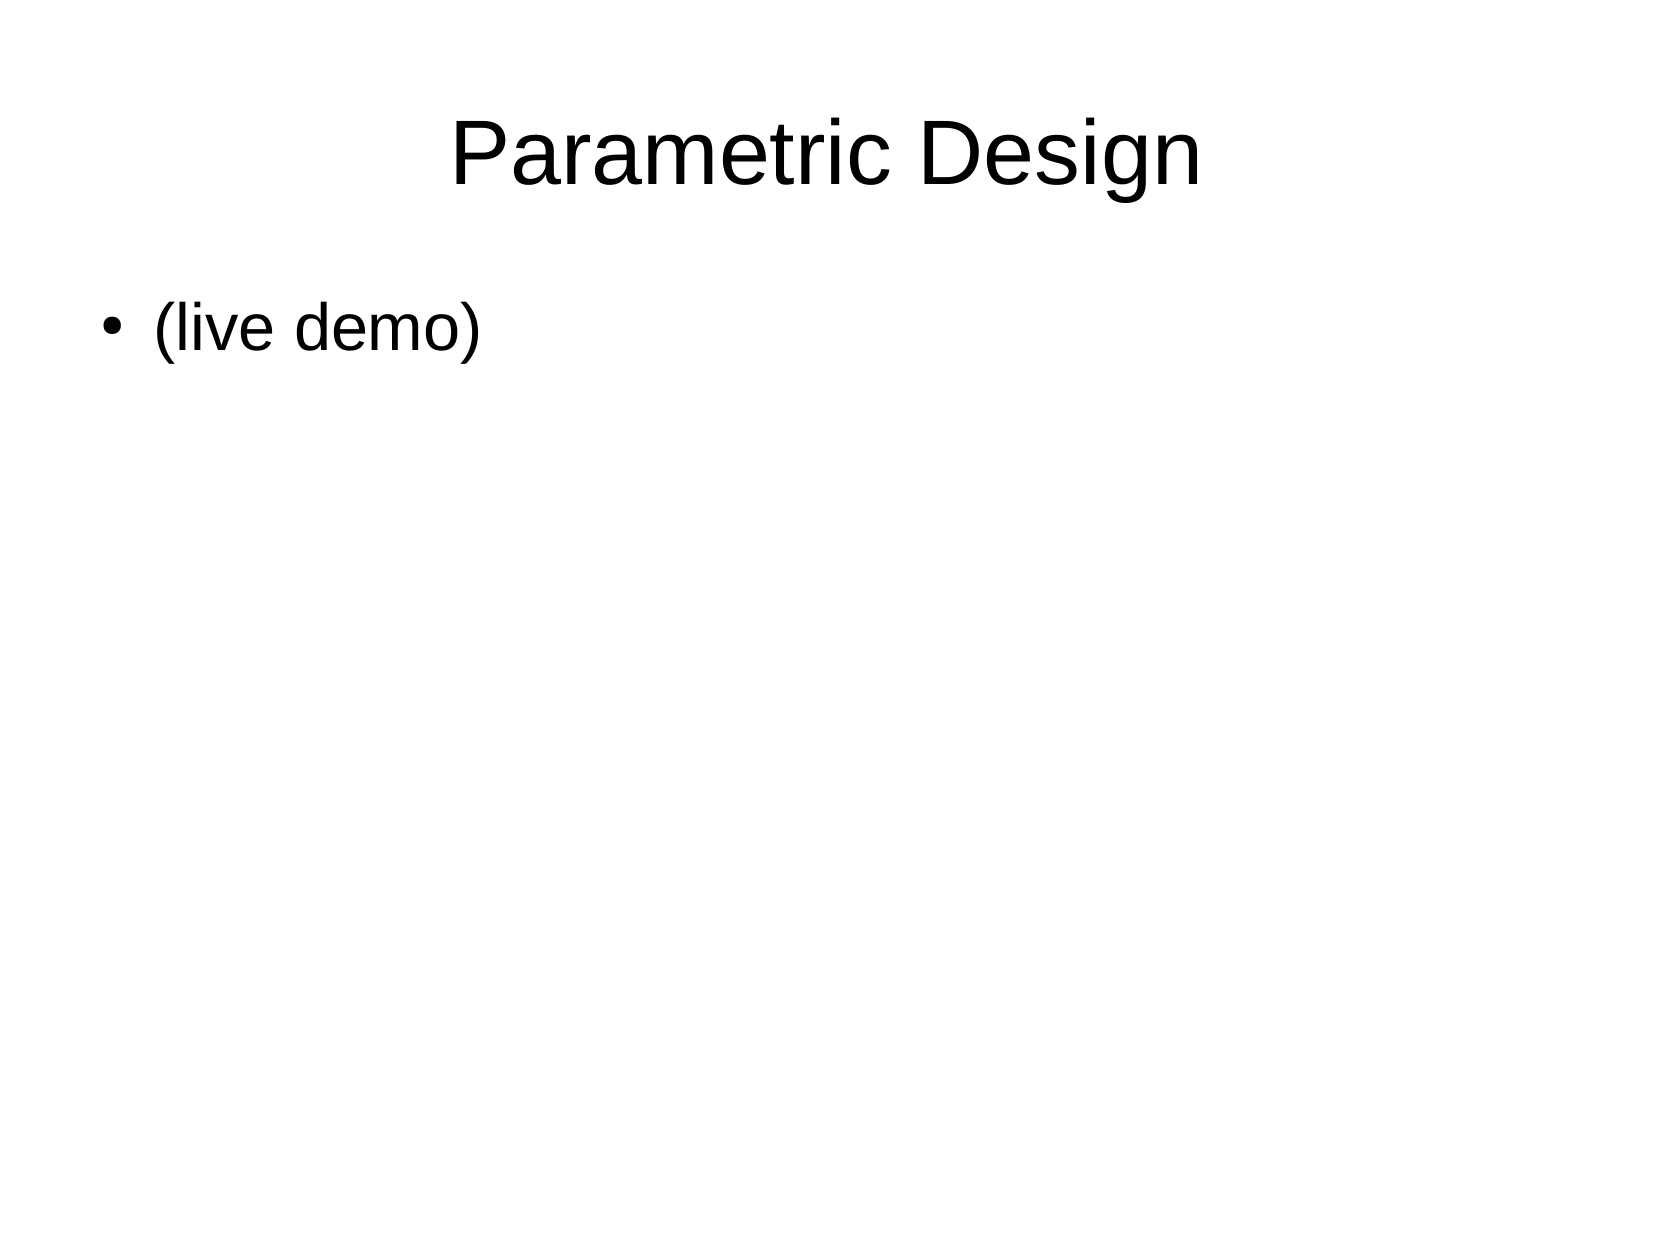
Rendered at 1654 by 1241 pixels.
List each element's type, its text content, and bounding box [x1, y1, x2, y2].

title Parametric Design [82, 49, 1571, 257]
list (live demo) [82, 290, 1571, 1010]
